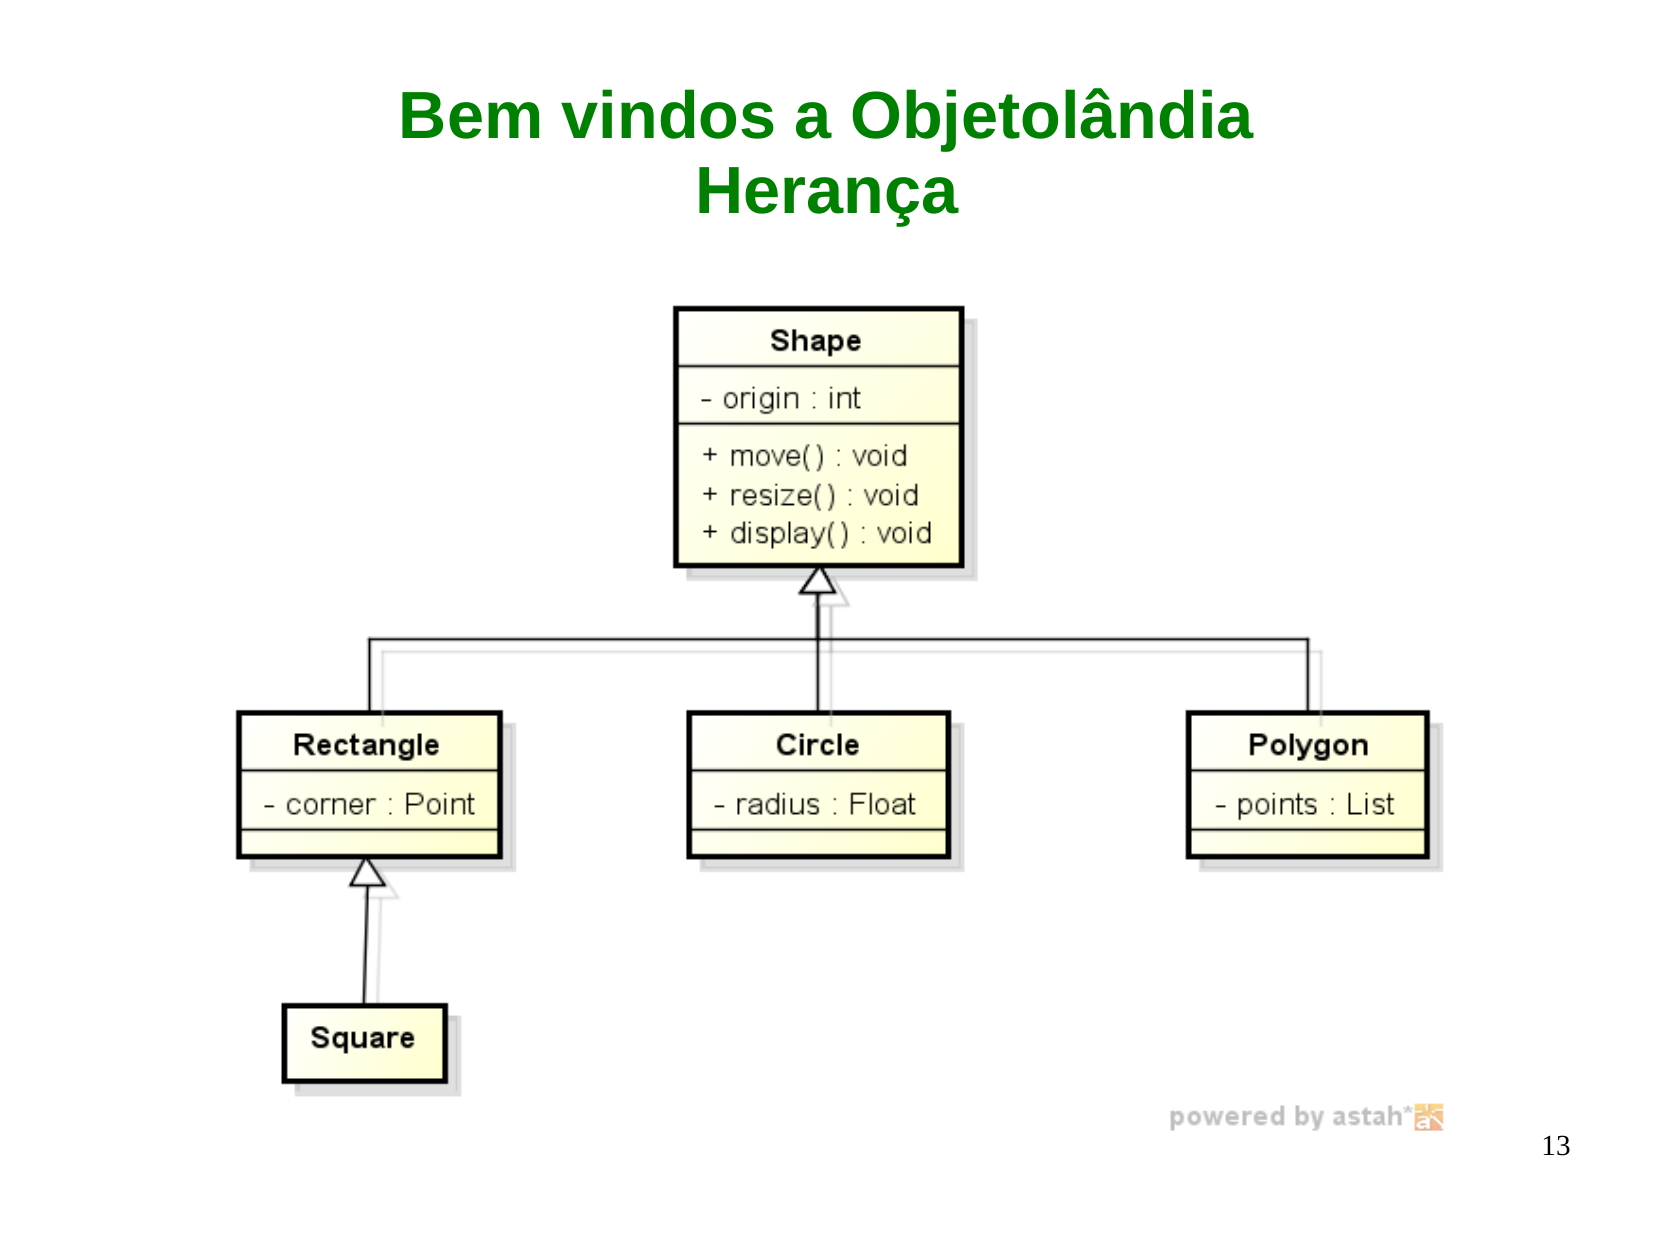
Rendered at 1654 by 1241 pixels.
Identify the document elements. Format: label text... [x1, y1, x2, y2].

picture [212, 283, 1453, 1140]
title Bem vindos a Objetolândia Herança [82, 49, 1571, 257]
